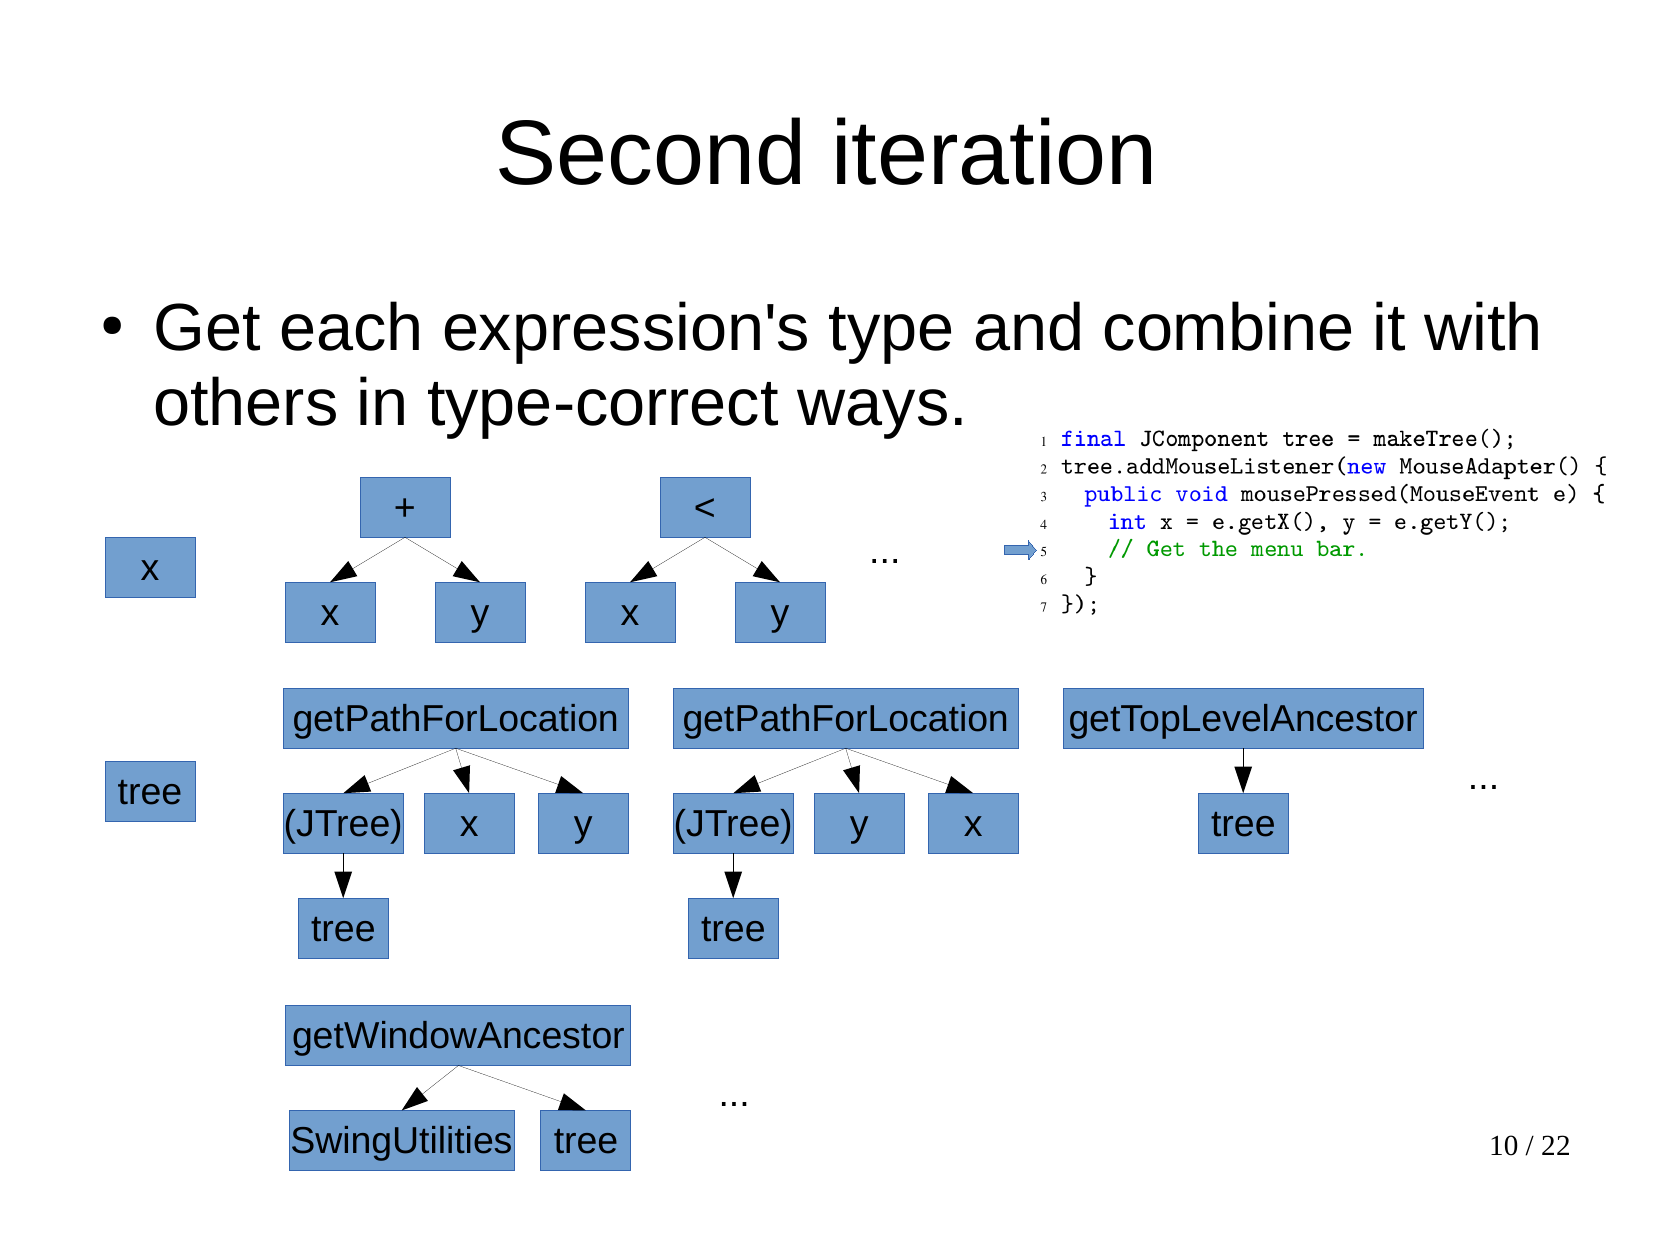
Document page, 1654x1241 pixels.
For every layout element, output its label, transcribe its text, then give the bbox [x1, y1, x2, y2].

text_box y [435, 582, 526, 643]
text_box y [538, 793, 629, 854]
text_box x [424, 793, 515, 854]
text_box getPathForLocation [283, 688, 629, 749]
list Get each expression's type and combine it with others in type-correct ways. [82, 290, 1571, 1010]
text_box [1004, 540, 1037, 560]
text_box tree [298, 898, 389, 959]
text_box (JTree) [283, 793, 404, 854]
text_box getTopLevelAncestor [1063, 688, 1424, 749]
picture [1040, 428, 1606, 616]
text_box x [105, 537, 196, 598]
text_box tree [105, 761, 196, 822]
title Second iteration [82, 49, 1571, 257]
text_box (JTree) [673, 793, 794, 854]
text_box ... [854, 522, 916, 580]
text_box getWindowAncestor [285, 1005, 631, 1066]
text_box ... [703, 1065, 766, 1122]
text_box < [660, 477, 751, 538]
text_box + [360, 477, 451, 538]
text_box x [928, 793, 1019, 854]
text_box ... [1453, 748, 1515, 806]
text_box tree [688, 898, 779, 959]
text_box tree [540, 1110, 631, 1171]
text_box tree [1198, 793, 1289, 854]
text_box x [285, 582, 376, 643]
text_box SwingUtilities [289, 1110, 515, 1171]
text_box x [585, 582, 676, 643]
text_box y [735, 582, 826, 643]
text_box getPathForLocation [673, 688, 1019, 749]
text_box y [814, 793, 905, 854]
